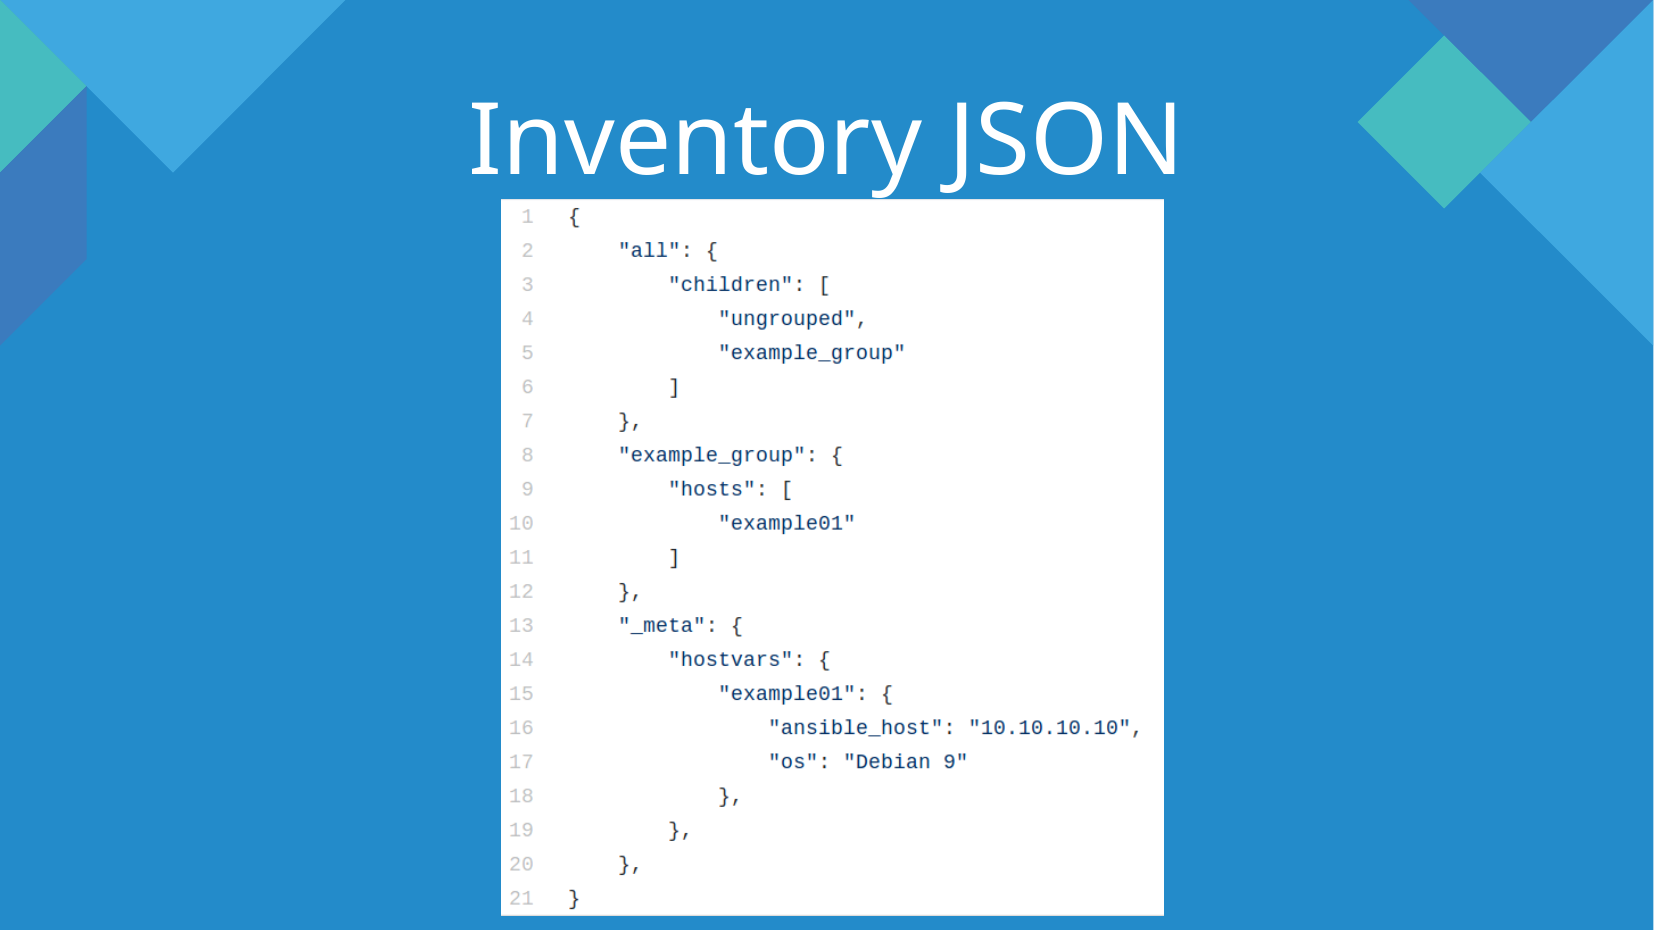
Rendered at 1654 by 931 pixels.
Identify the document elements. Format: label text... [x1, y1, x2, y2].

title Inventory JSON [59, 47, 1595, 225]
picture [501, 199, 1164, 916]
